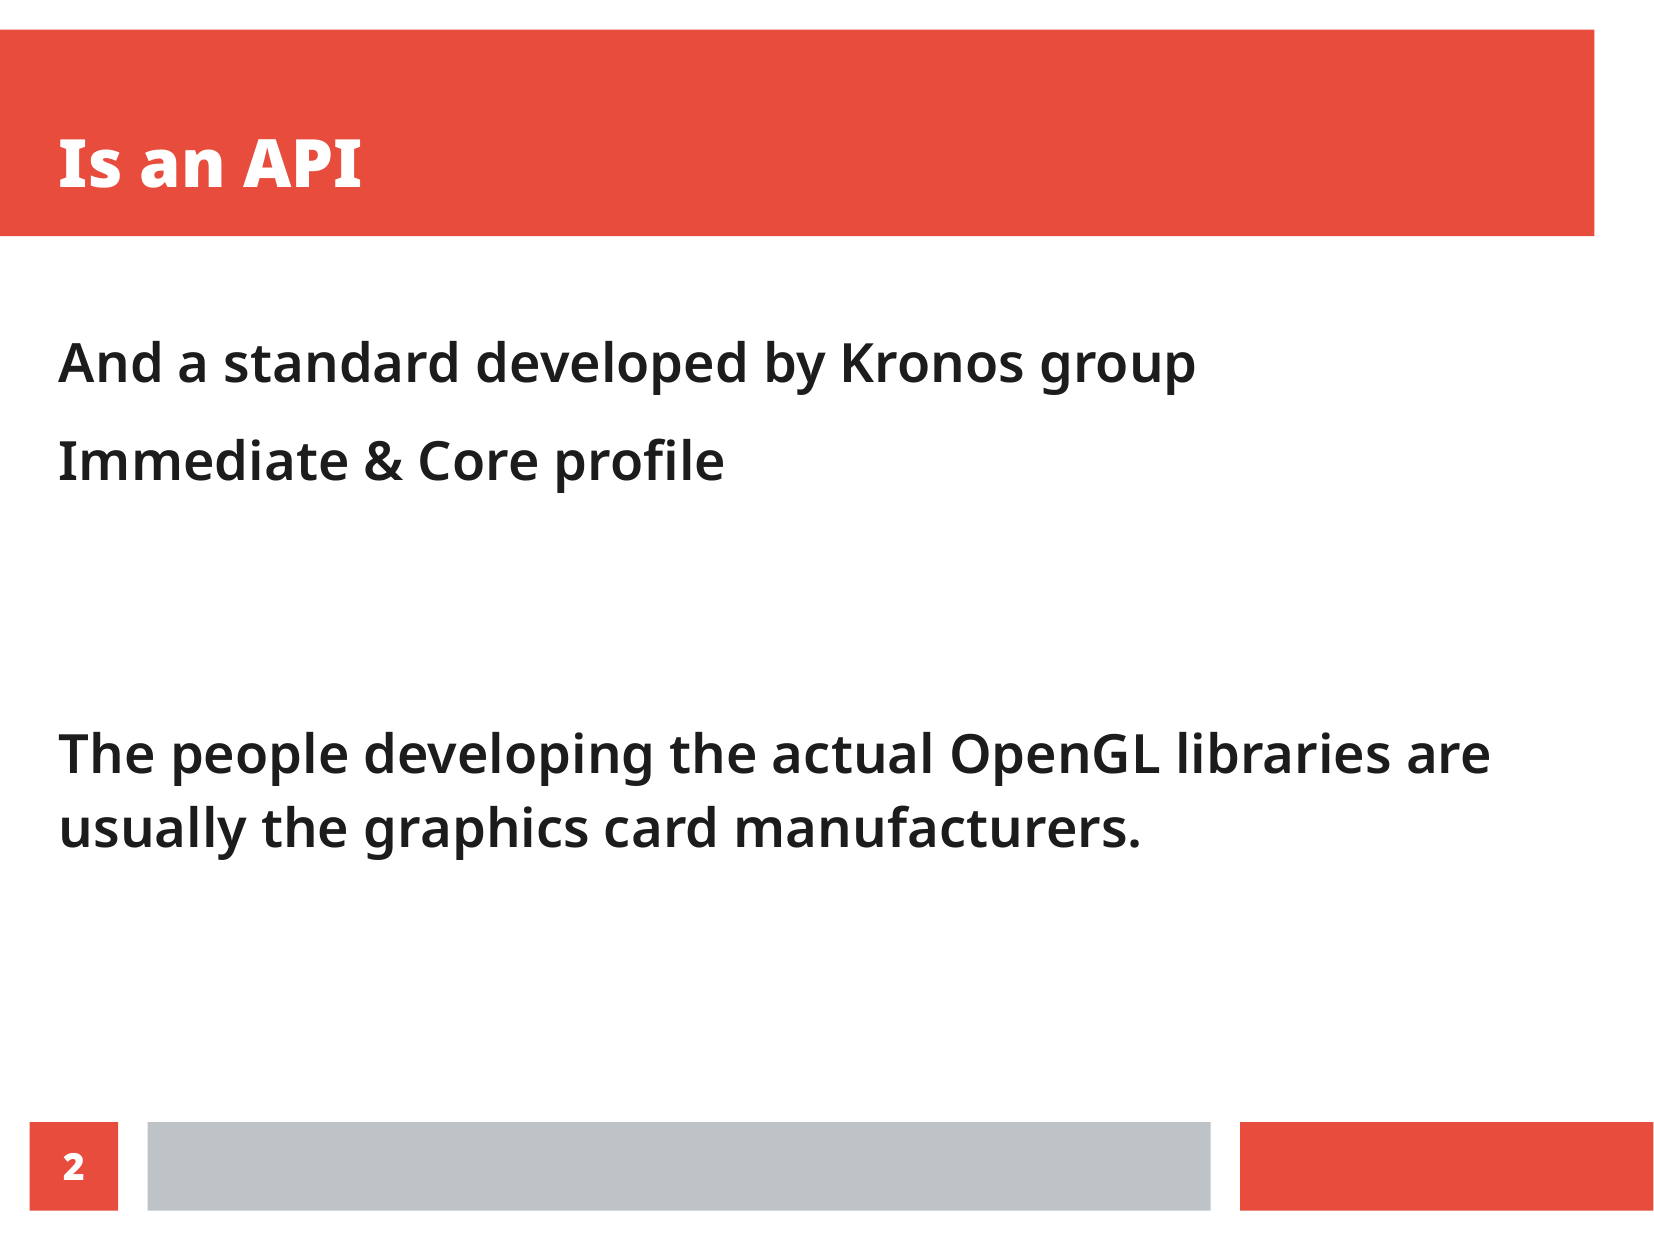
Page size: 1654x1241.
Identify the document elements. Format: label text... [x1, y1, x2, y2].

title Is an API [59, 59, 1595, 207]
list And a standard developed by Kronos group Immediate & Core profile The people developing the actual OpenGL libraries are usually the graphics card manufacturers. [59, 324, 1565, 1093]
